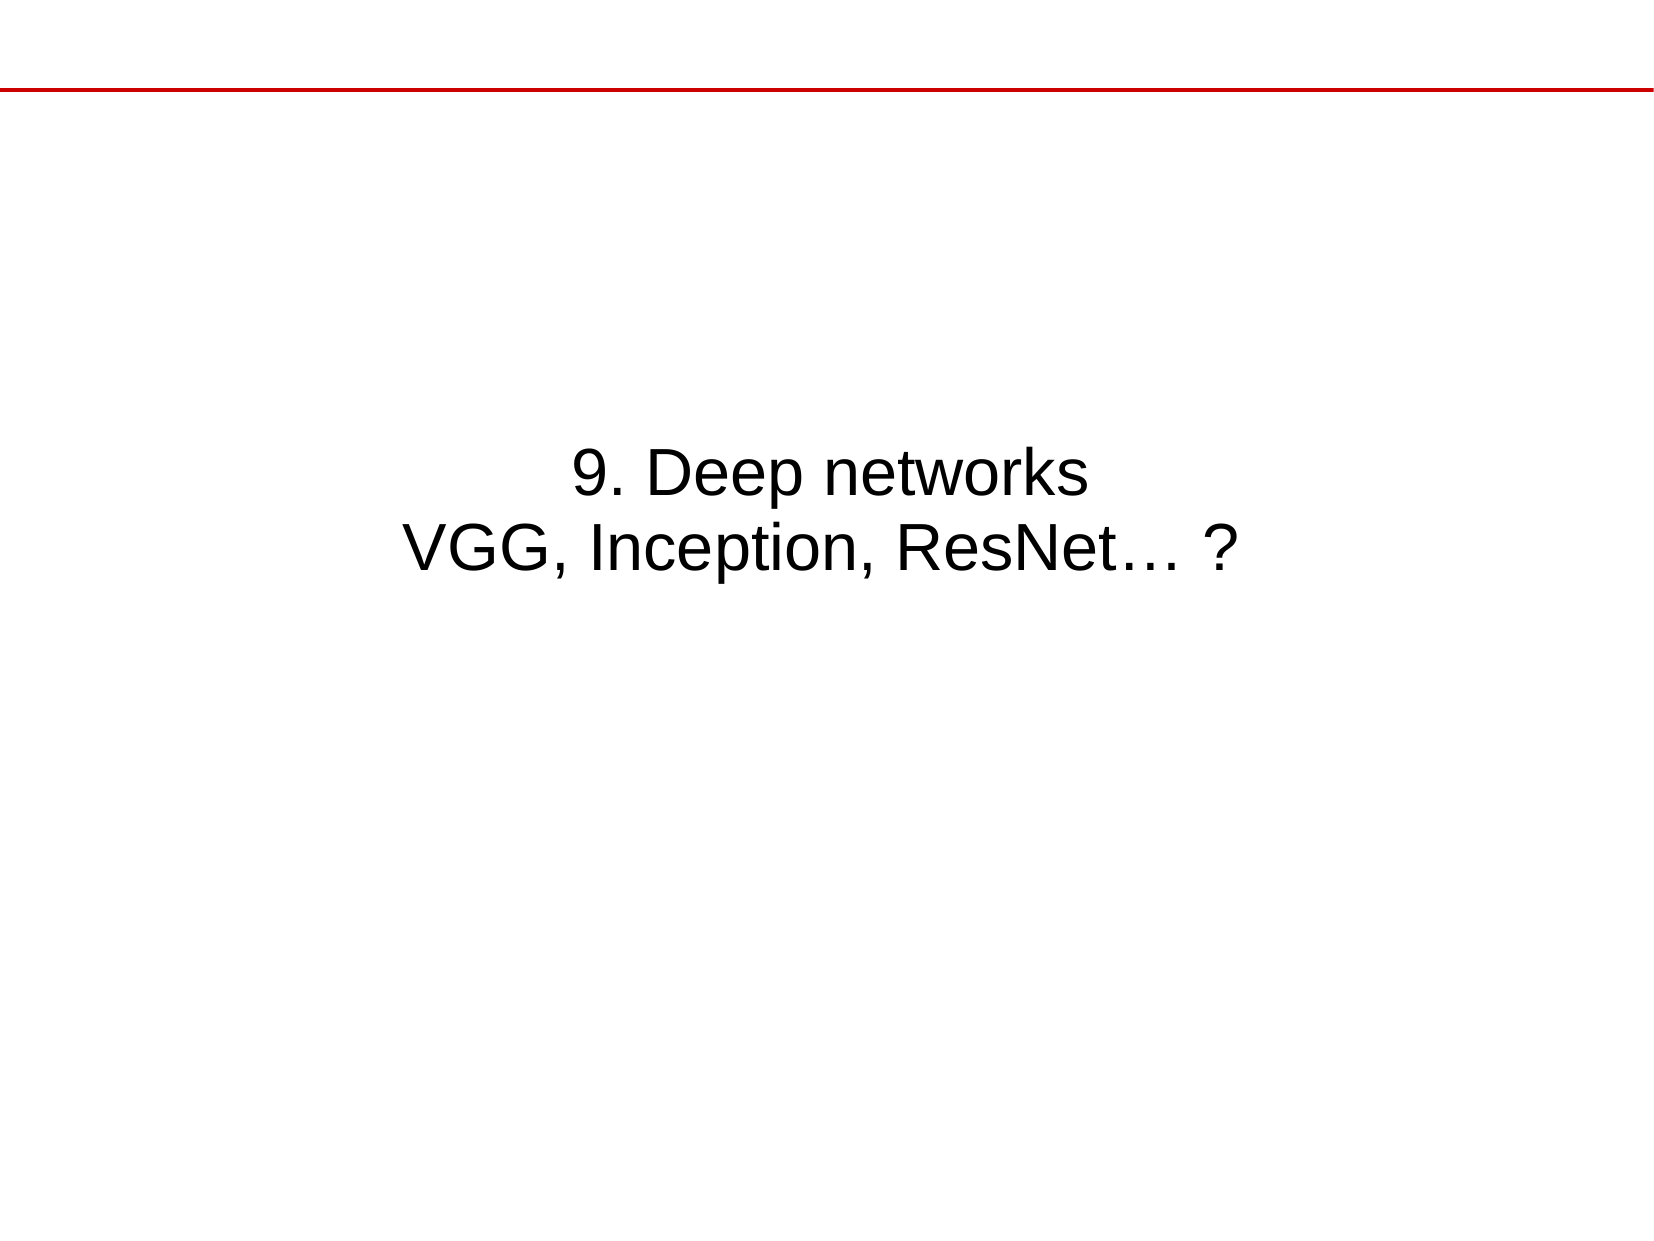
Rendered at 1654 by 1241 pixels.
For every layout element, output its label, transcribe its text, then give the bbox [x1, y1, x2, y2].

subtitle 9. Deep networks VGG, Inception, ResNet… ? [86, 150, 1576, 870]
